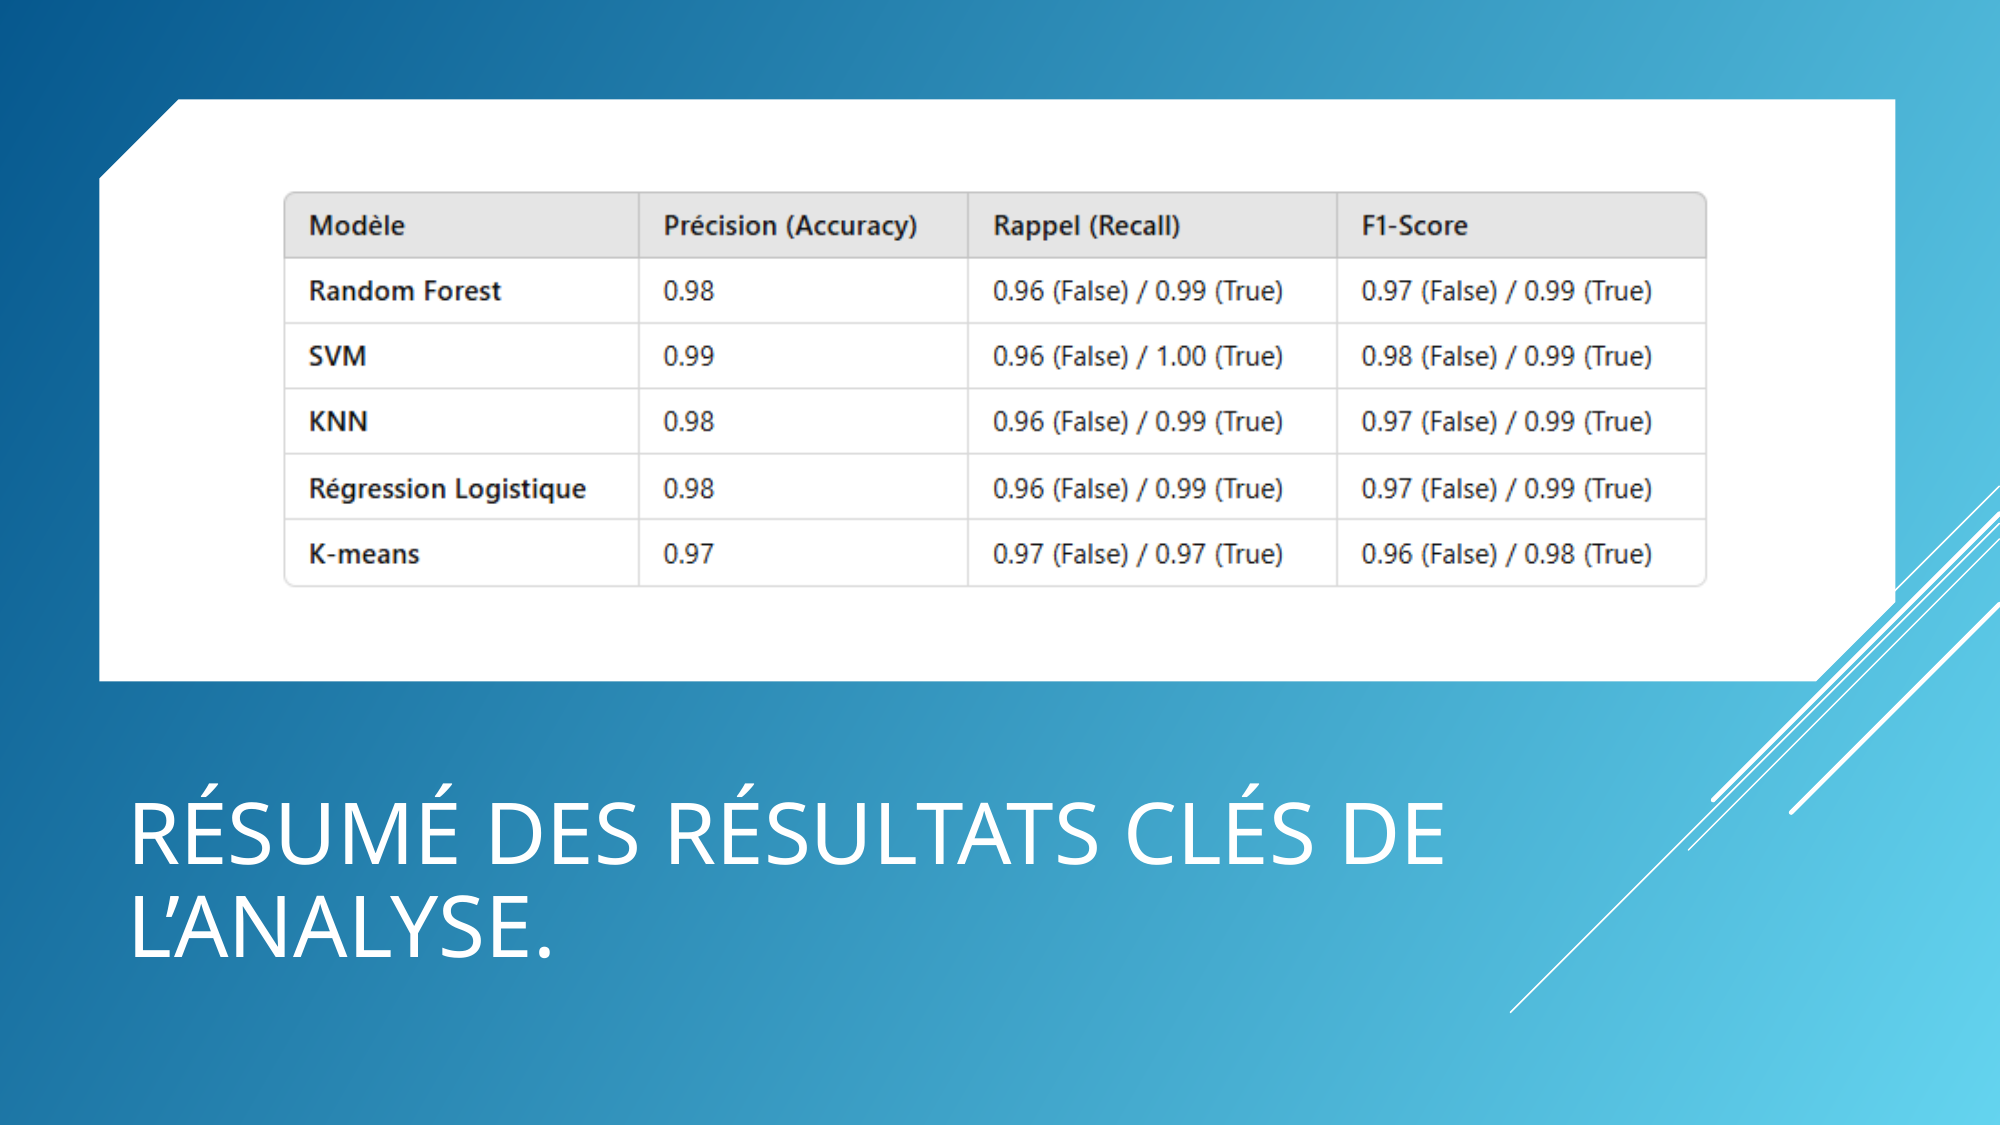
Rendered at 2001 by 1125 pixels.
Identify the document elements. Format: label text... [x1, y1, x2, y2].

text_box [0, 0, 2000, 1125]
text_box [1791, 518, 2000, 729]
picture [273, 181, 1722, 602]
text_box [1791, 541, 2000, 808]
text_box [265, 927, 278, 946]
text_box [192, 927, 211, 931]
text_box [311, 927, 330, 931]
title Résumé des résultats clés de l’analyse. [109, 724, 1791, 927]
title Résumé des résultats clés de l’analyse. [1598, 734, 1791, 927]
text_box [1791, 525, 2000, 745]
